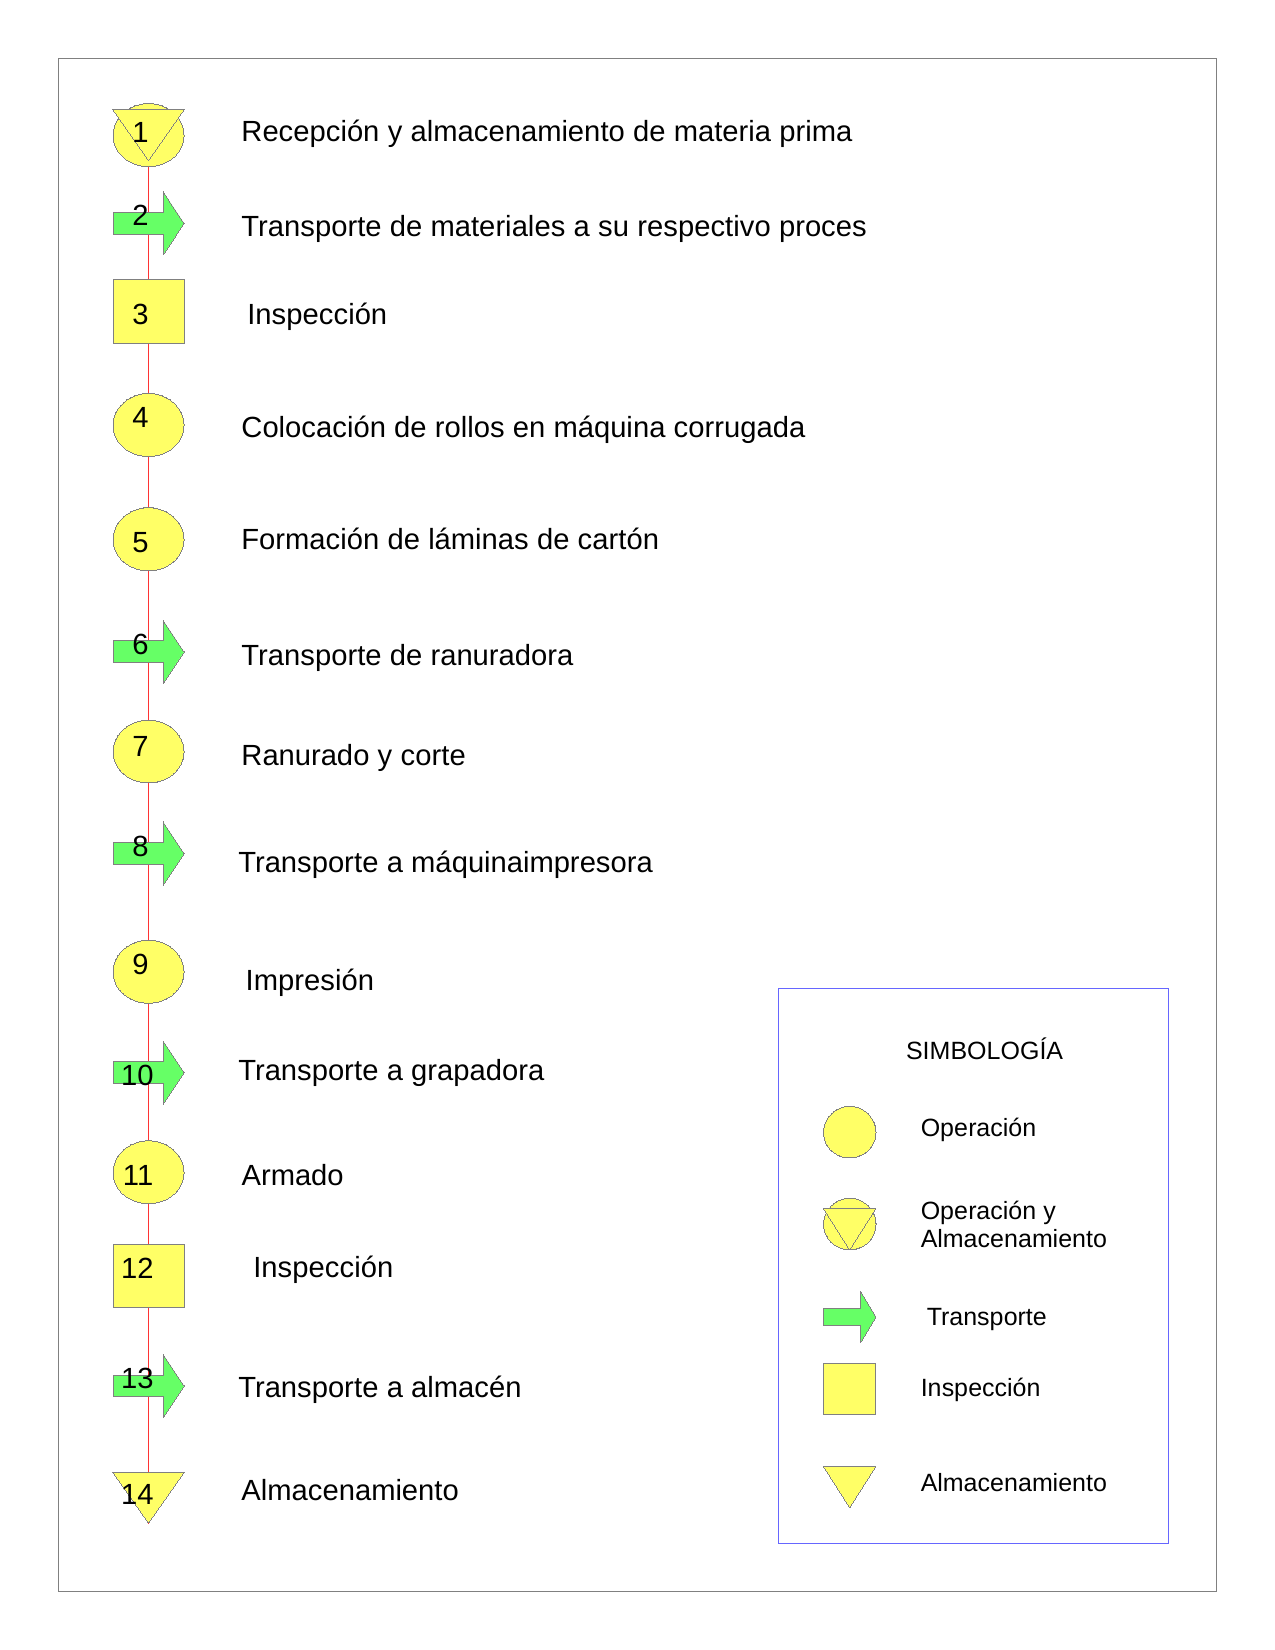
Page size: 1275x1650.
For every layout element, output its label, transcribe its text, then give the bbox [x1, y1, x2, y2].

text_box Inspección [906, 1366, 1056, 1410]
text_box [122, 1140, 175, 1151]
text_box [113, 640, 117, 663]
text_box 7 [117, 722, 180, 781]
text_box Transporte a grapadora [223, 1046, 559, 1094]
text_box [113, 410, 117, 440]
text_box [823, 1466, 876, 1508]
text_box [823, 1198, 877, 1250]
text_box [180, 120, 185, 150]
text_box [113, 842, 117, 865]
text_box Almacenamiento [906, 1460, 1124, 1504]
text_box Transporte [912, 1295, 1063, 1339]
text_box Armado [226, 1151, 359, 1199]
text_box [180, 217, 185, 230]
text_box 12 [106, 1244, 191, 1303]
text_box 3 [117, 290, 180, 349]
text_box [113, 120, 117, 150]
text_box 14 [106, 1470, 191, 1529]
text_box Inspección [238, 1243, 408, 1291]
text_box Operación [906, 1106, 1052, 1150]
text_box [113, 957, 117, 987]
text_box [113, 1303, 185, 1308]
text_box 1 [117, 108, 180, 167]
text_box [823, 1291, 876, 1343]
text_box Transporte de materiales a su respectivo proces [226, 202, 879, 250]
text_box 9 [117, 940, 180, 999]
text_box [180, 524, 185, 554]
text_box Recepción y almacenamiento de materia prima [226, 107, 865, 155]
text_box Transporte de ranuradora [226, 631, 588, 679]
text_box 5 [117, 518, 180, 577]
text_box [180, 410, 185, 440]
text_box 10 [106, 1051, 191, 1110]
text_box [130, 103, 167, 108]
text_box Transporte a máquinaimpresora [223, 838, 668, 886]
text_box [180, 847, 185, 860]
text_box [130, 452, 167, 457]
text_box 8 [117, 822, 180, 881]
text_box Ranurado y corte [226, 731, 480, 779]
text_box [180, 957, 185, 987]
text_box 11 [108, 1151, 189, 1210]
text_box [130, 999, 167, 1004]
text_box Transporte a almacén [223, 1363, 536, 1411]
text_box Impresión [230, 956, 389, 1004]
text_box [823, 1106, 877, 1158]
text_box Operación y Almacenamiento [906, 1189, 1124, 1260]
text_box [122, 507, 175, 518]
text_box [180, 737, 185, 766]
text_box [113, 524, 117, 554]
text_box [823, 1363, 876, 1415]
text_box [113, 279, 185, 344]
text_box 13 [106, 1354, 191, 1413]
text_box SIMBOLOGÍA [891, 1029, 1079, 1073]
text_box Formación de láminas de cartón [226, 515, 673, 563]
text_box [163, 1041, 170, 1051]
text_box [113, 212, 117, 235]
text_box [113, 737, 117, 766]
text_box 6 [117, 620, 180, 679]
text_box Colocación de rollos en máquina corrugada [226, 403, 819, 451]
text_box 2 [117, 191, 180, 250]
text_box 4 [117, 393, 180, 452]
text_box [180, 645, 185, 659]
text_box Almacenamiento [226, 1466, 474, 1514]
text_box Inspección [232, 290, 402, 339]
